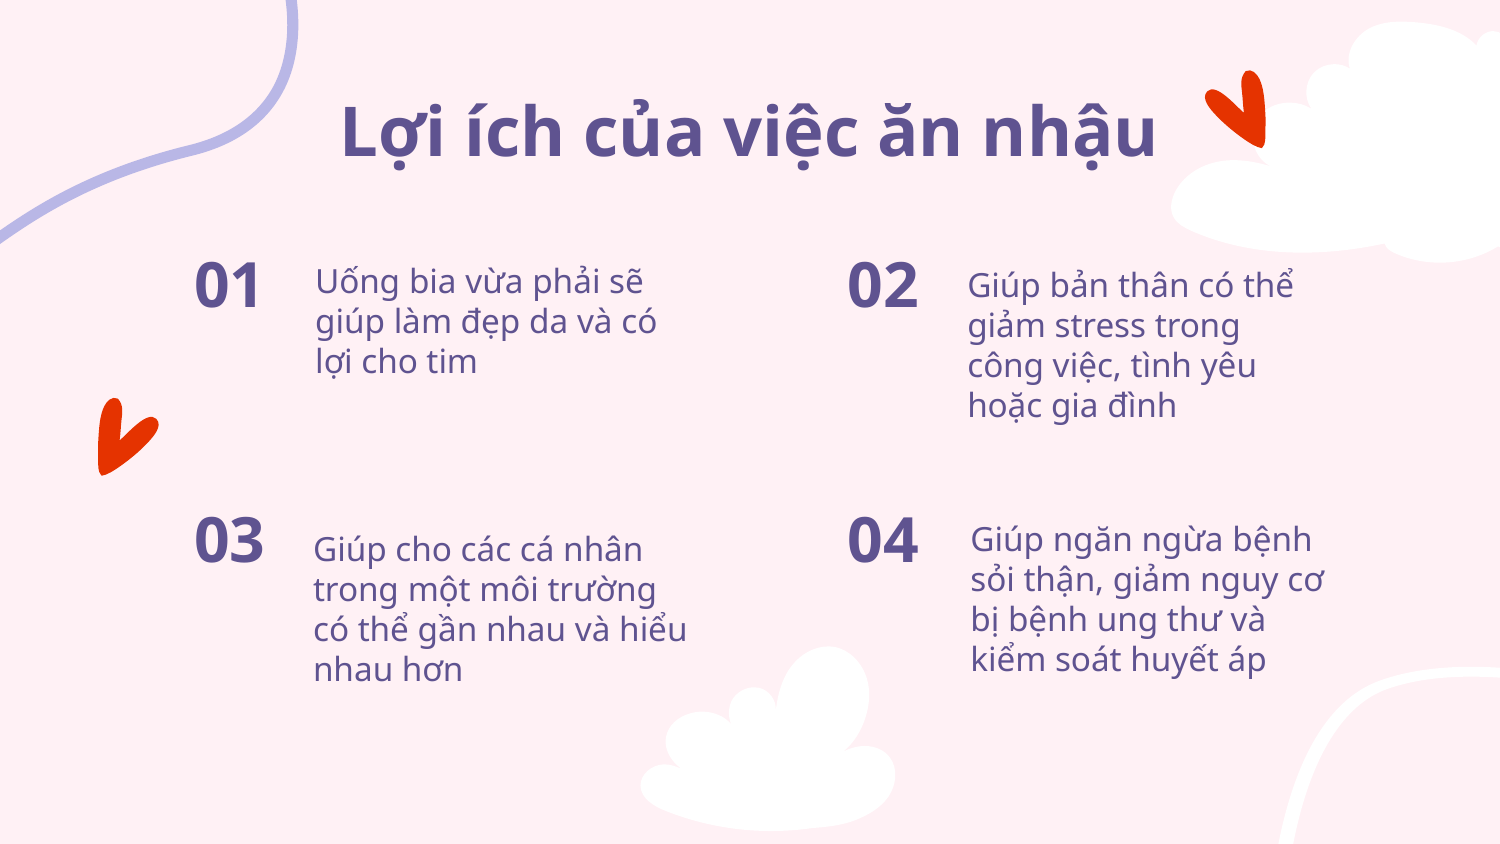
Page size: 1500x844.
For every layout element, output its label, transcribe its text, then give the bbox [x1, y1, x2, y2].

title Lợi ích của việc ăn nhậu [116, 72, 1383, 167]
subtitle Giúp bản thân có thể giảm stress trong công việc, tình yêu hoặc gia đình [952, 249, 1340, 438]
subtitle Giúp cho các cá nhân trong một môi trường có thể gần nhau và hiểu nhau hơn [298, 513, 707, 689]
title 03 [158, 504, 302, 572]
title 02 [812, 249, 956, 317]
title 04 [812, 504, 956, 572]
subtitle Uống bia vừa phải sẽ giúp làm đẹp da và có lợi cho tim [300, 245, 688, 363]
subtitle Giúp ngăn ngừa bệnh sỏi thận, giảm nguy cơ bị bệnh ung thư và kiểm soát huyết áp [955, 503, 1343, 661]
title 01 [158, 249, 302, 317]
